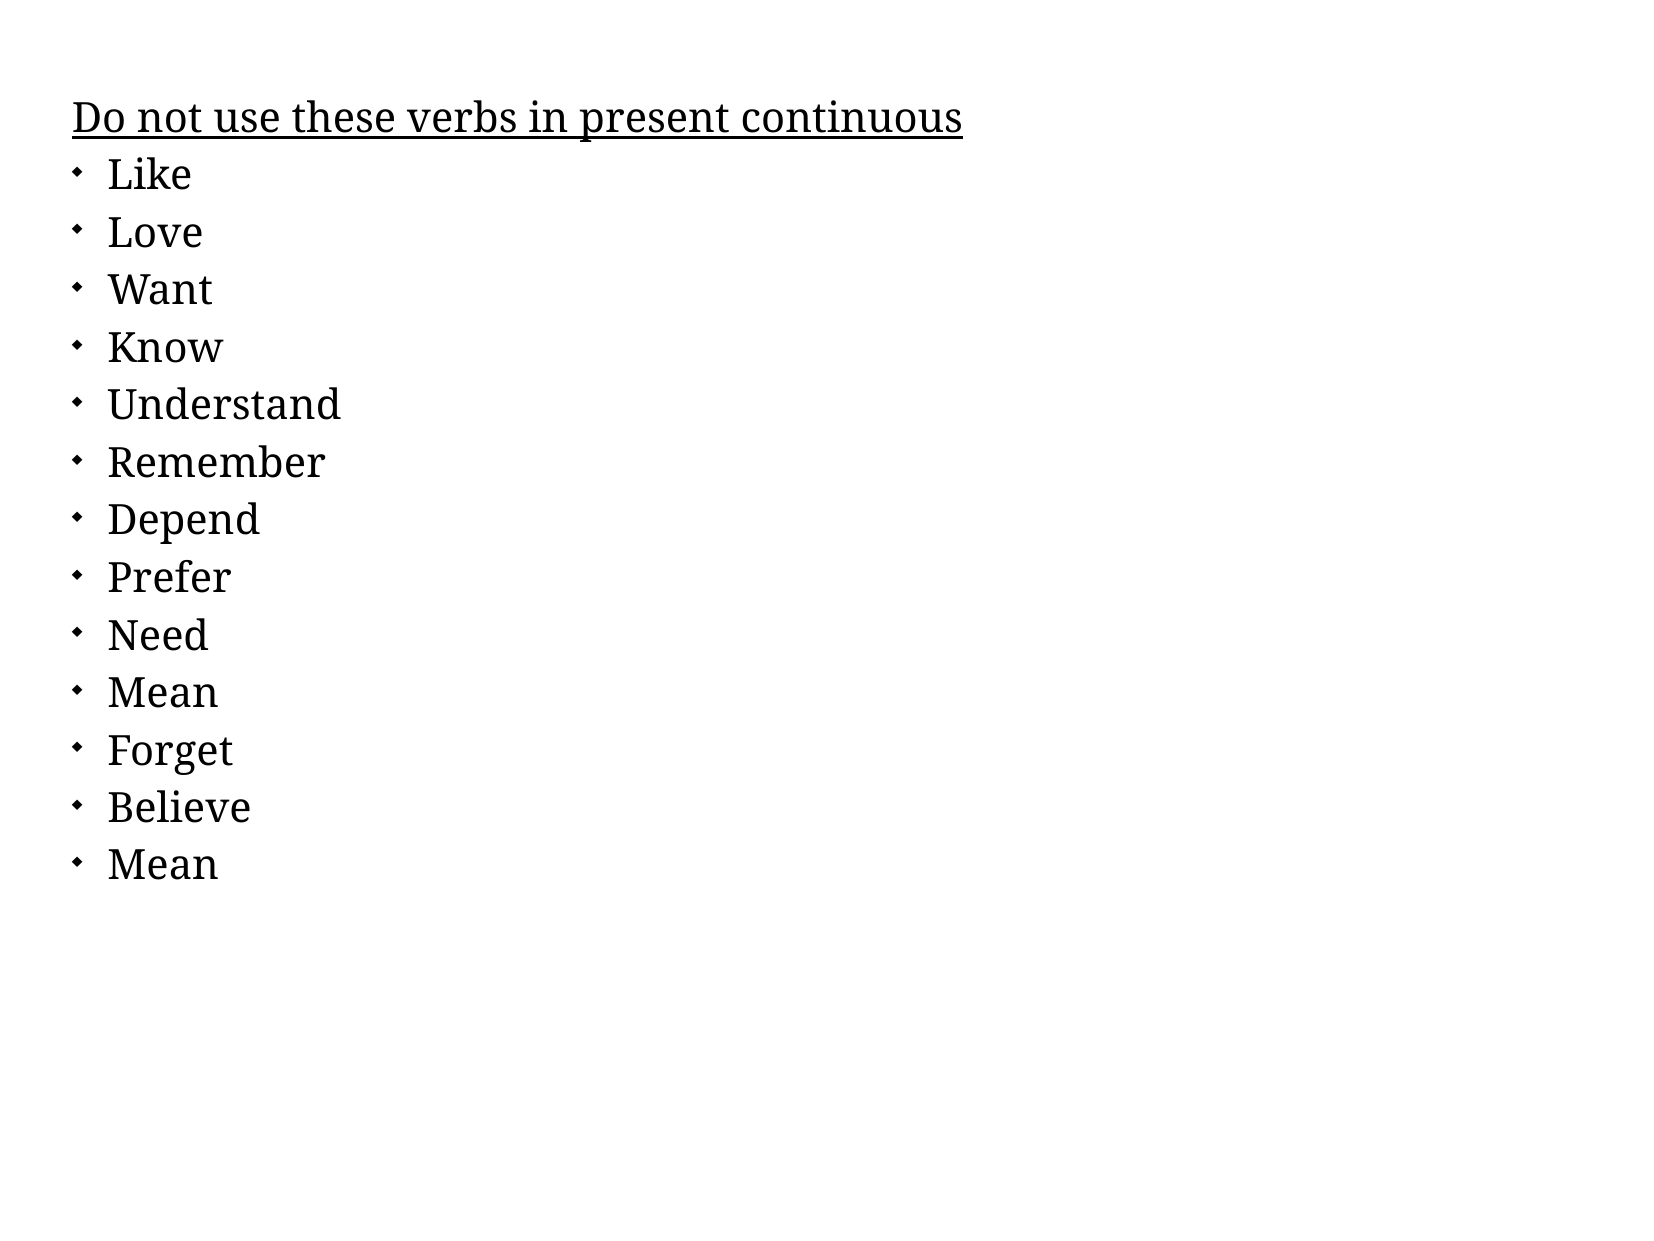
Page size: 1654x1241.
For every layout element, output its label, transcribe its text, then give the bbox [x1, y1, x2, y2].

text_box Do not use these verbs in present continuous Like Love Want Know Understand Remember Depend Prefer Need Mean Forget Believe Mean [71, 31, 1560, 1140]
